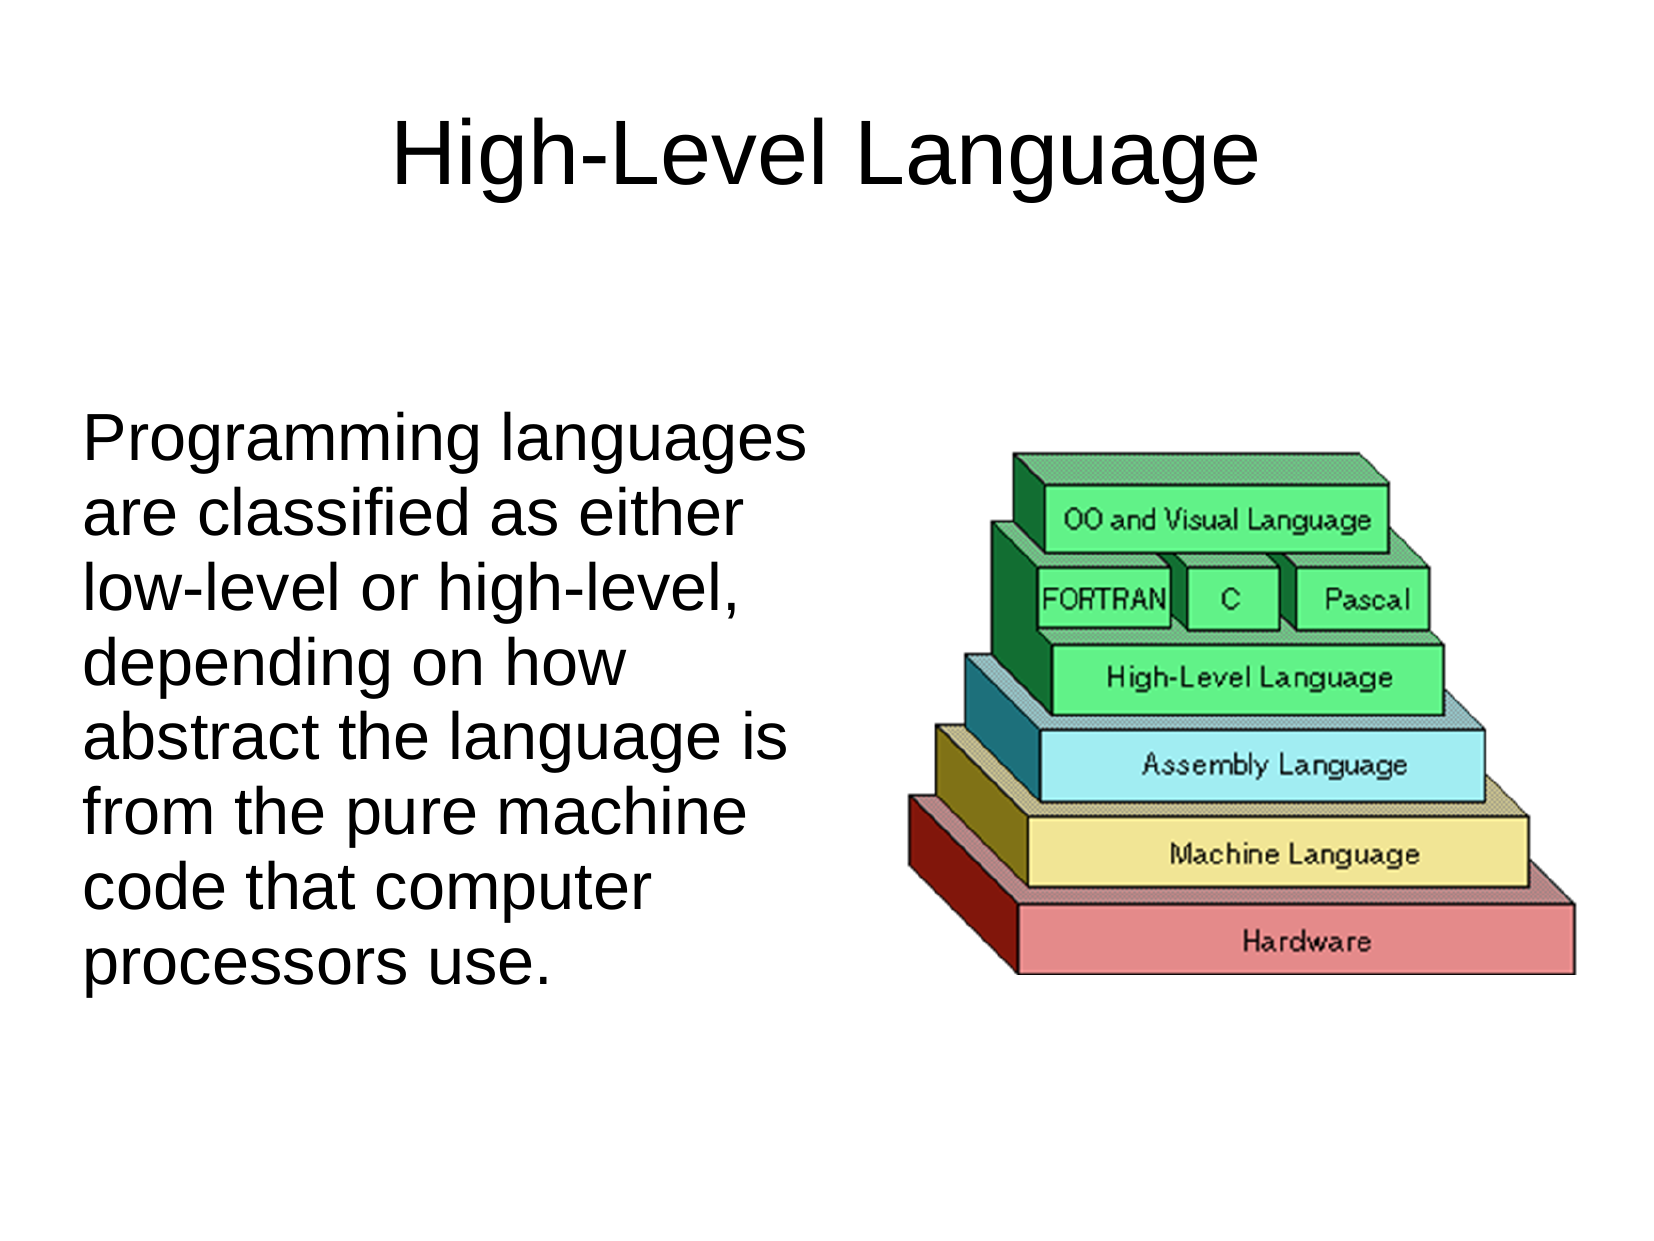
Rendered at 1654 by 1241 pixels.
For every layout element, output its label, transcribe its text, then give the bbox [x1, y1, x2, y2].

subtitle Programming languages are classified as either low-level or high-level, depending on how abstract the language is from the pure machine code that computer processors use. [82, 290, 1571, 1109]
title High-Level Language [82, 49, 1571, 257]
picture [903, 442, 1580, 975]
